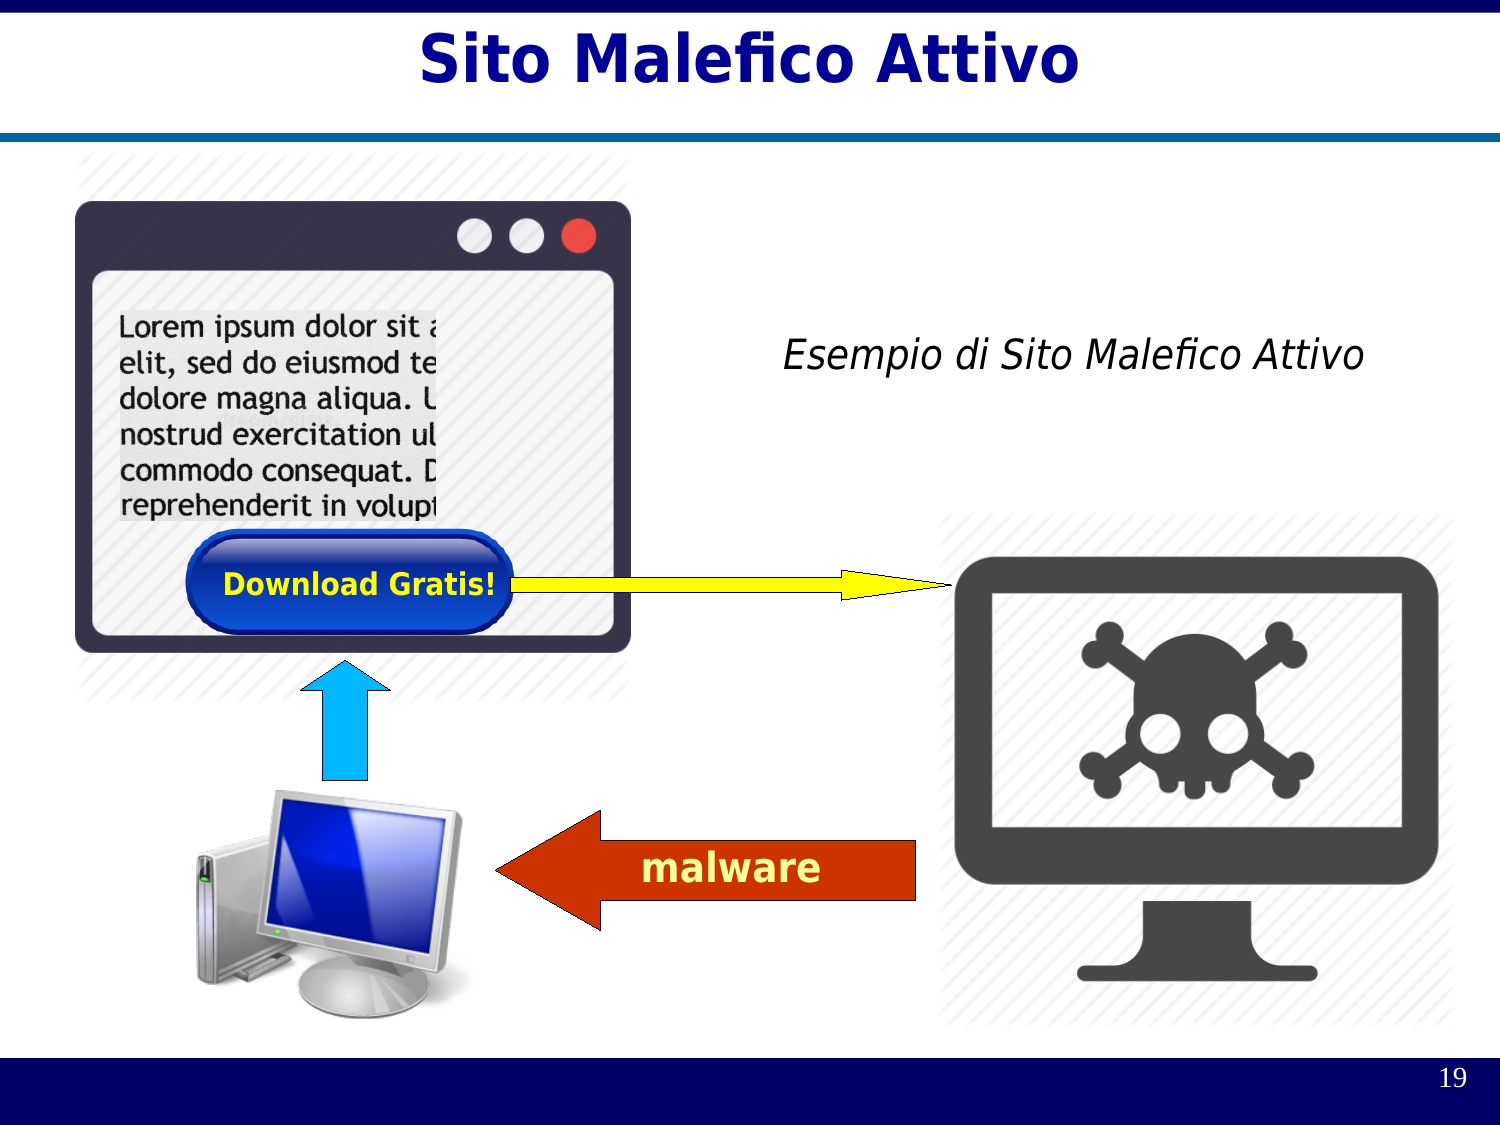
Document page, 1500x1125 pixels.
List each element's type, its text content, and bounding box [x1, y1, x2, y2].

text_box Esempio di Sito Malefico Attivo [783, 336, 1366, 386]
picture [75, 149, 631, 706]
text_box malware [495, 810, 916, 931]
text_box [510, 570, 952, 601]
picture [180, 721, 481, 1022]
text_box [300, 660, 391, 781]
title Sito Malefico Attivo [30, 0, 1471, 126]
picture [936, 509, 1456, 1029]
